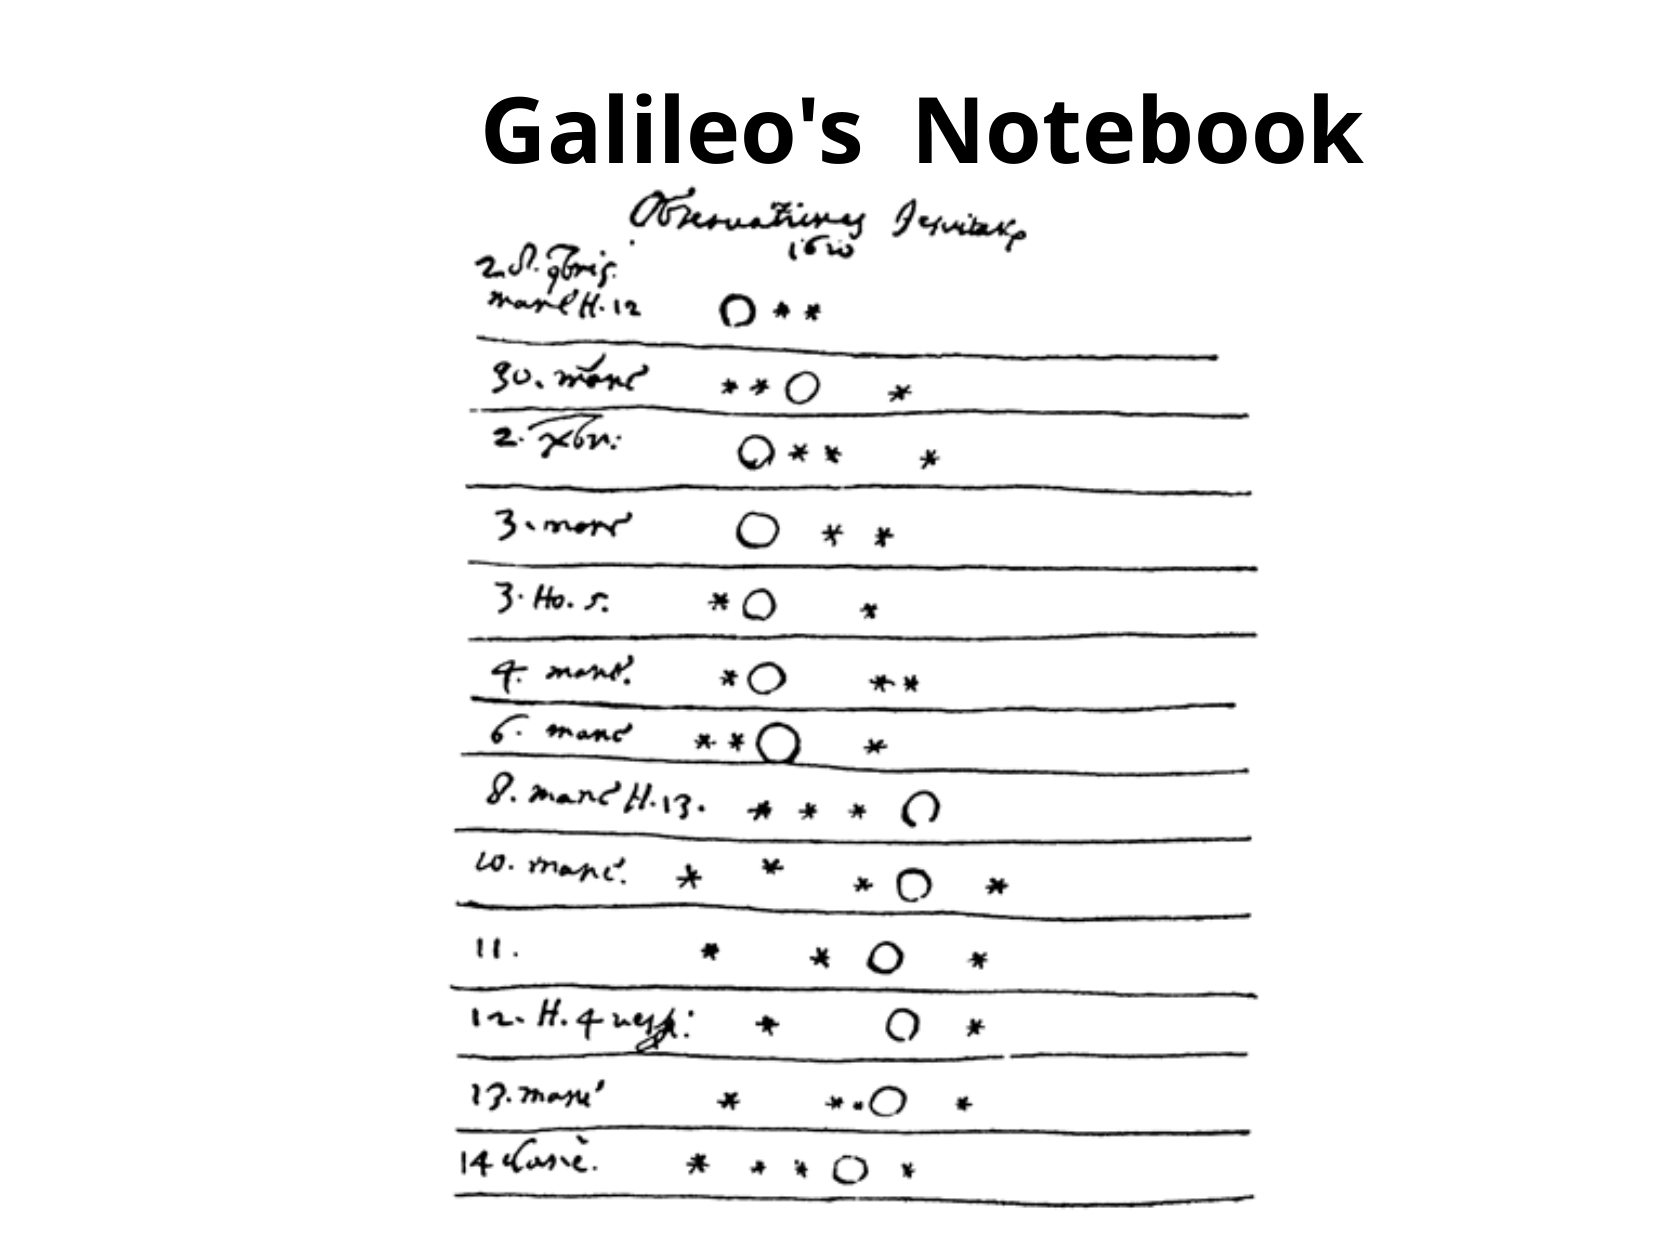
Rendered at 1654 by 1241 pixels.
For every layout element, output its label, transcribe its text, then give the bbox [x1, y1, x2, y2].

picture [425, 173, 1291, 1221]
text_box Galileo's Notebook [466, 58, 1246, 166]
